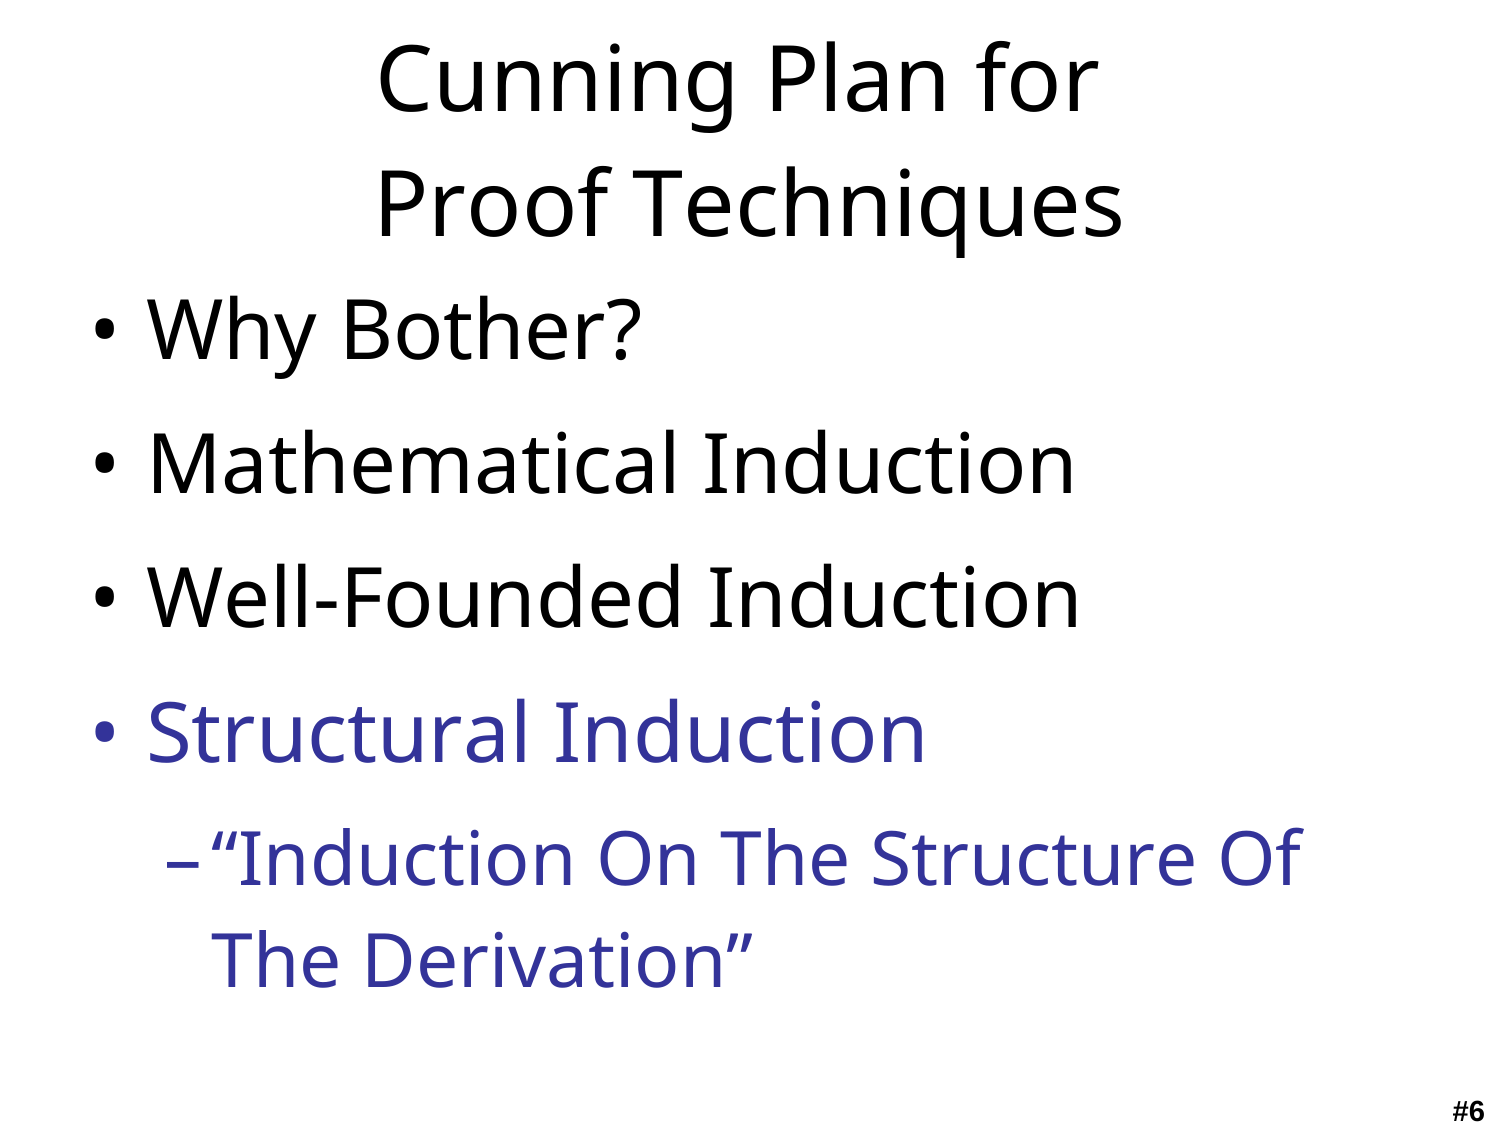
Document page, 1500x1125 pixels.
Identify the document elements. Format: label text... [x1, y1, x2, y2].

title Cunning Plan for Proof Techniques [75, 24, 1426, 254]
list Why Bother? Mathematical Induction Well-Founded Induction Structural Induction “Induction On The Structure Of The Derivation” [75, 262, 1426, 1006]
